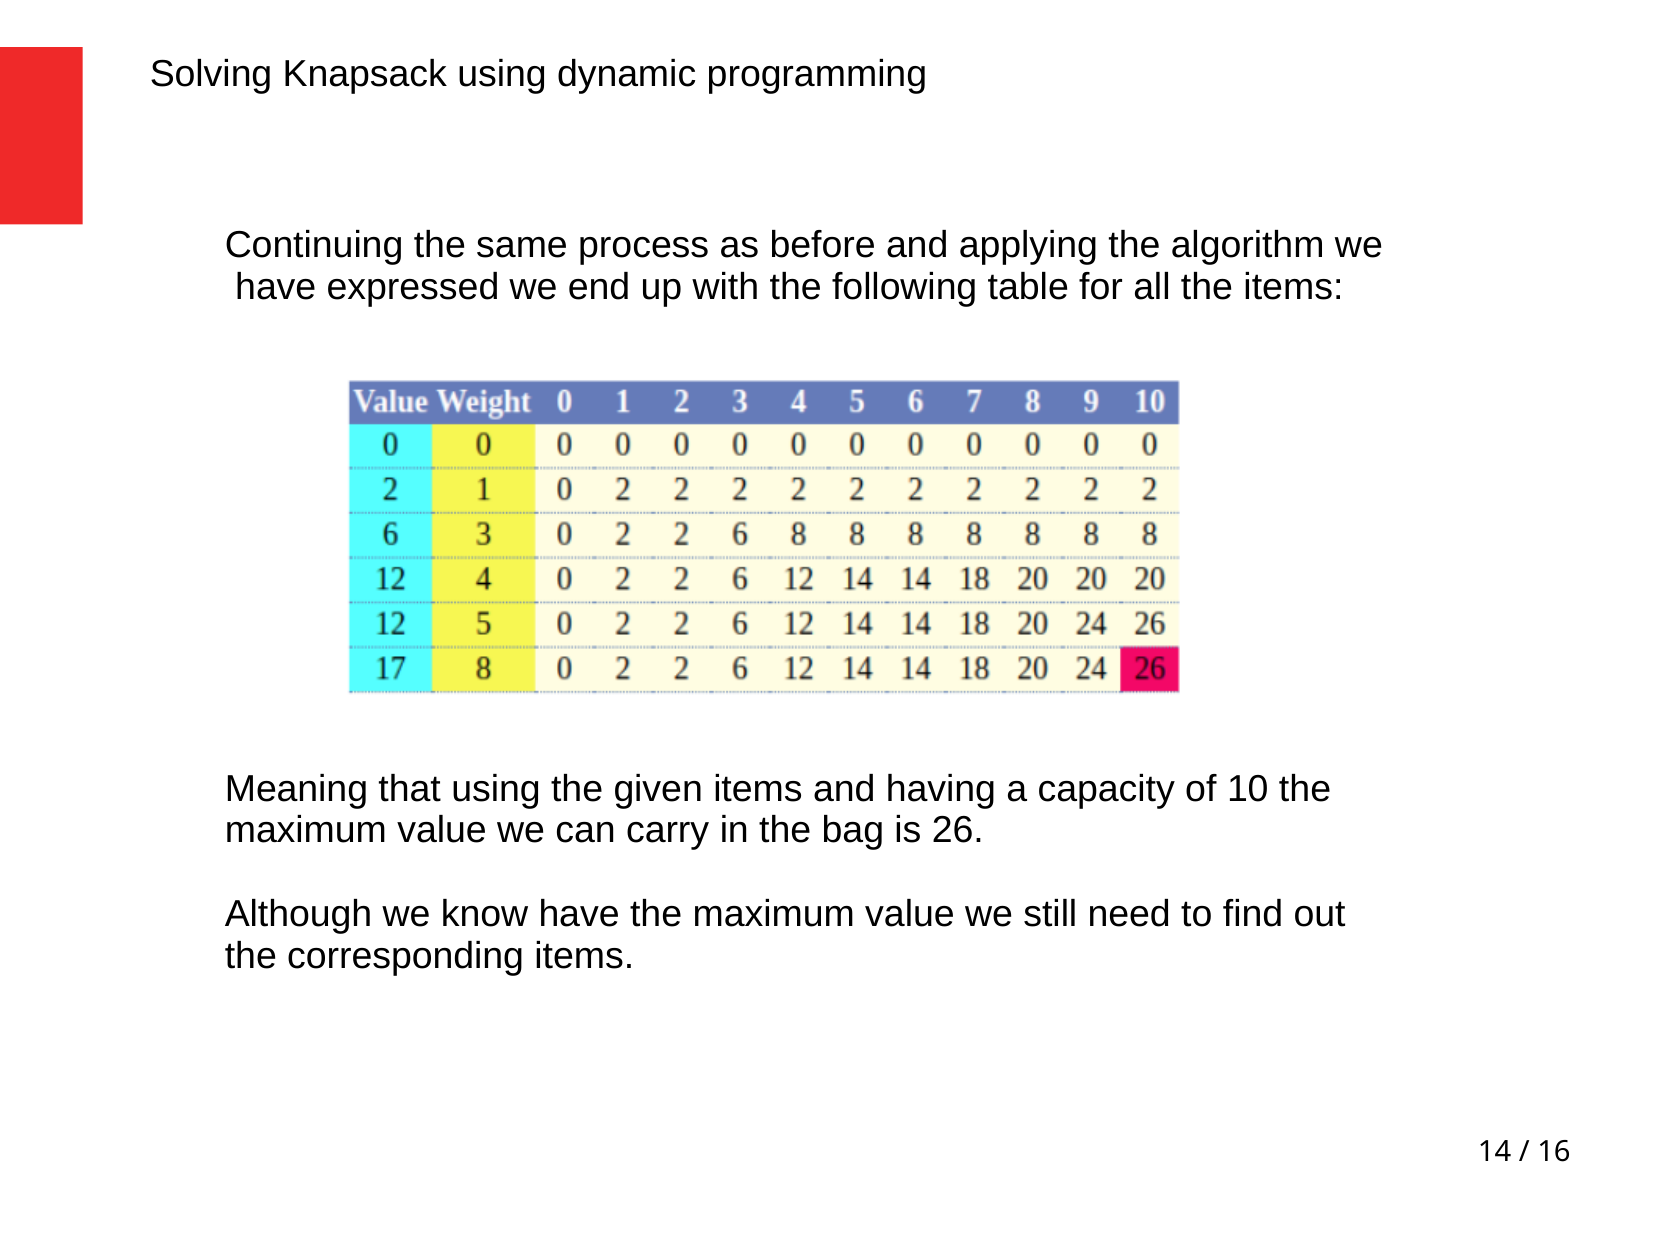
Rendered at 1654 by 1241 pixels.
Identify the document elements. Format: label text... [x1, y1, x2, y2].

text_box Continuing the same process as before and applying the algorithm we have expressed we end up with the following table for all the items: [210, 216, 1405, 526]
text_box Solving Knapsack using dynamic programming [135, 45, 961, 102]
text_box Meaning that using the given items and having a capacity of 10 the maximum value we can carry in the bag is 26. Although we know have the maximum value we still need to find out the corresponding items. [210, 759, 1405, 1195]
picture [331, 368, 1194, 707]
